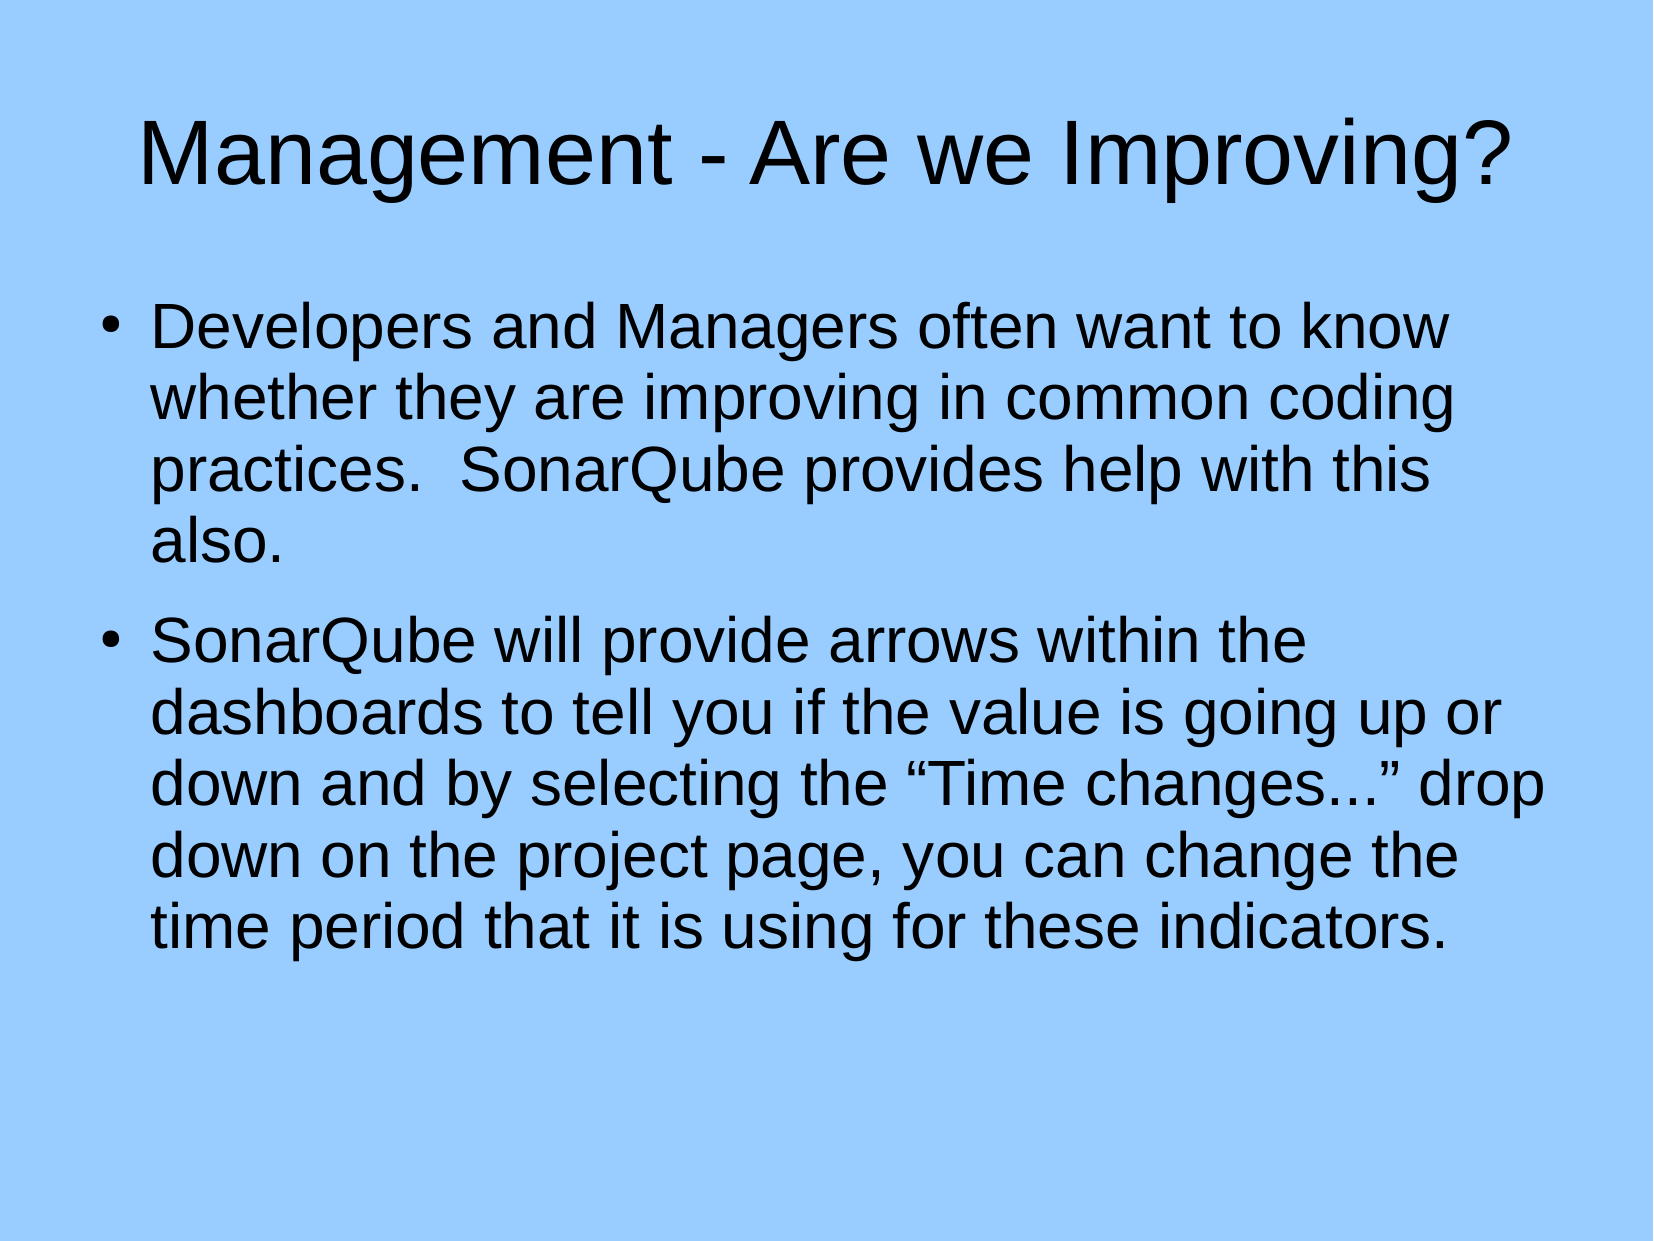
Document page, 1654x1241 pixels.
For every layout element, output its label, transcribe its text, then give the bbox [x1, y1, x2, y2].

title Management - Are we Improving? [82, 49, 1571, 257]
list Developers and Managers often want to know whether they are improving in common coding practices. SonarQube provides help with this also. SonarQube will provide arrows within the dashboards to tell you if the value is going up or down and by selecting the “Time changes...” drop down on the project page, you can change the time period that it is using for these indicators. [82, 290, 1571, 1010]
